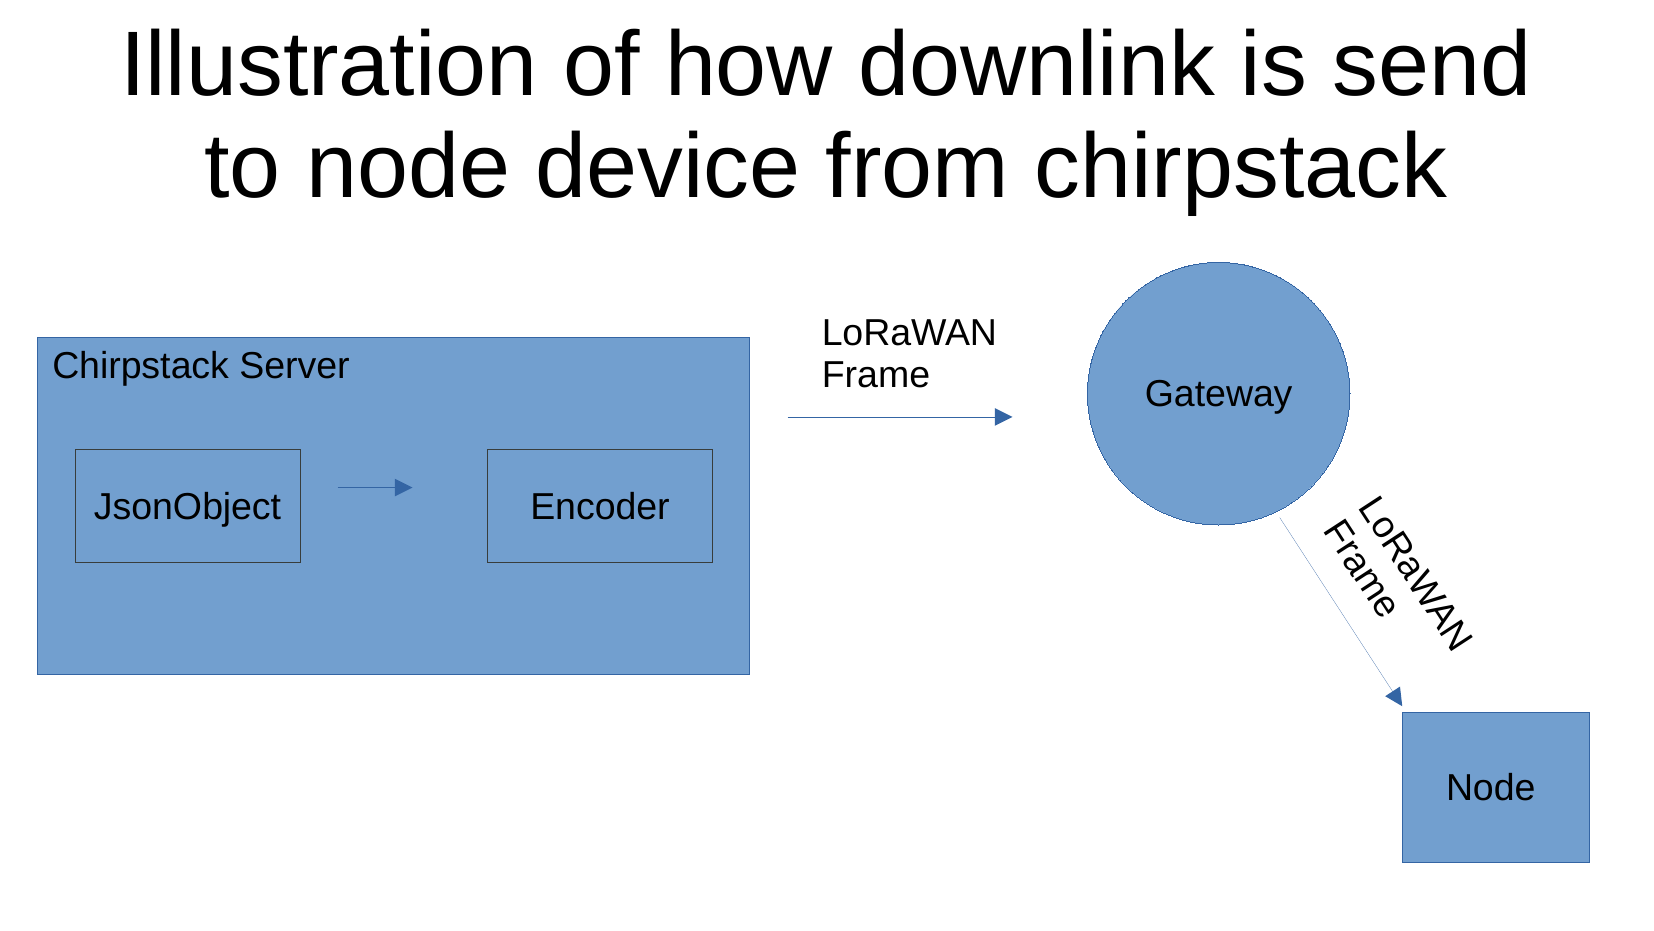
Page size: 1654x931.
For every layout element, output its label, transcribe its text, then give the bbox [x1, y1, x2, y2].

text_box JsonObject [75, 449, 301, 563]
title Illustration of how downlink is send to node device from chirpstack [82, 12, 1571, 218]
text_box LoRaWAN Frame [807, 304, 1013, 404]
text_box Gateway [1087, 262, 1351, 526]
text_box LoRaWAN Frame [1301, 472, 1497, 699]
text_box Encoder [487, 449, 713, 563]
text_box Chirpstack Server [37, 337, 750, 675]
text_box Node [1402, 712, 1590, 863]
